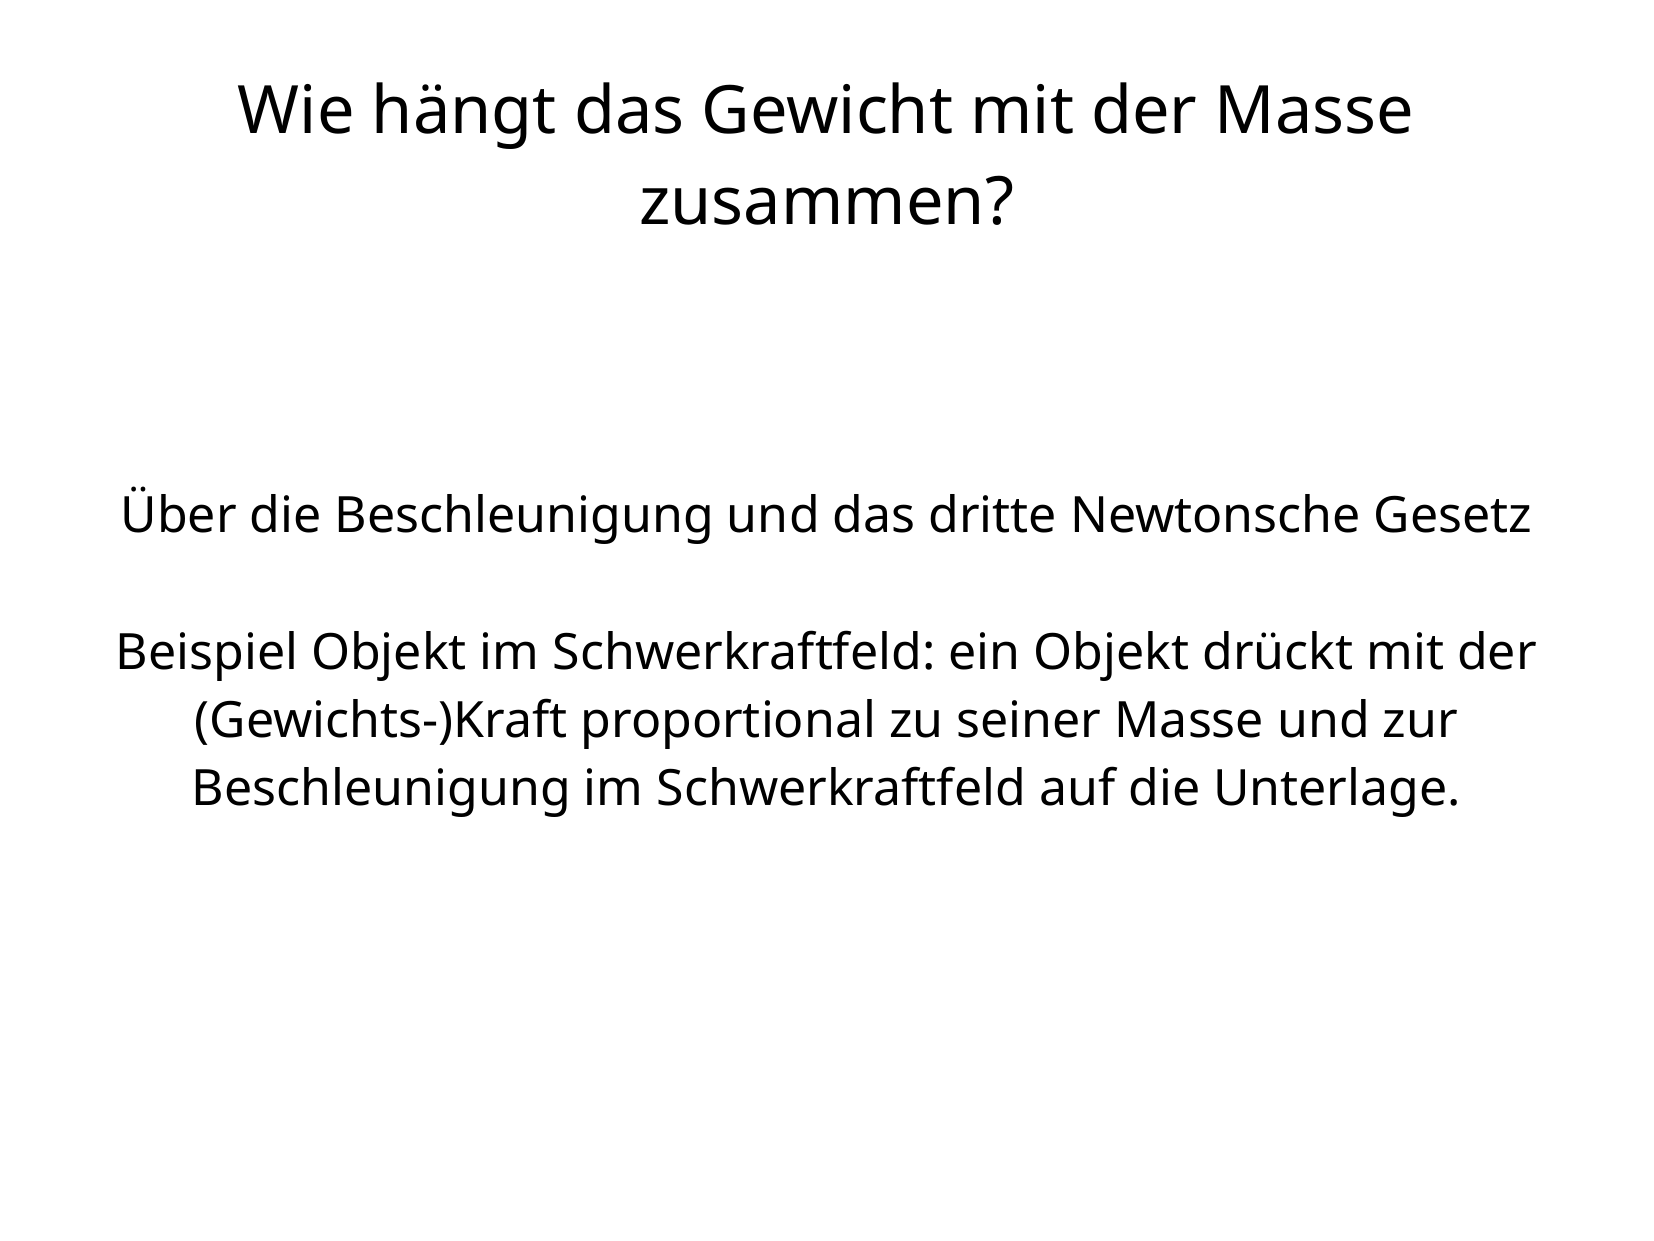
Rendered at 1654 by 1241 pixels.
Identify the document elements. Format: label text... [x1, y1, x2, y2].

title Wie hängt das Gewicht mit der Masse zusammen? [82, 49, 1571, 257]
subtitle Über die Beschleunigung und das dritte Newtonsche Gesetz Beispiel Objekt im Schwerkraftfeld: ein Objekt drückt mit der (Gewichts-)Kraft proportional zu seiner Masse und zur Beschleunigung im Schwerkraftfeld auf die Unterlage. [82, 290, 1571, 1010]
